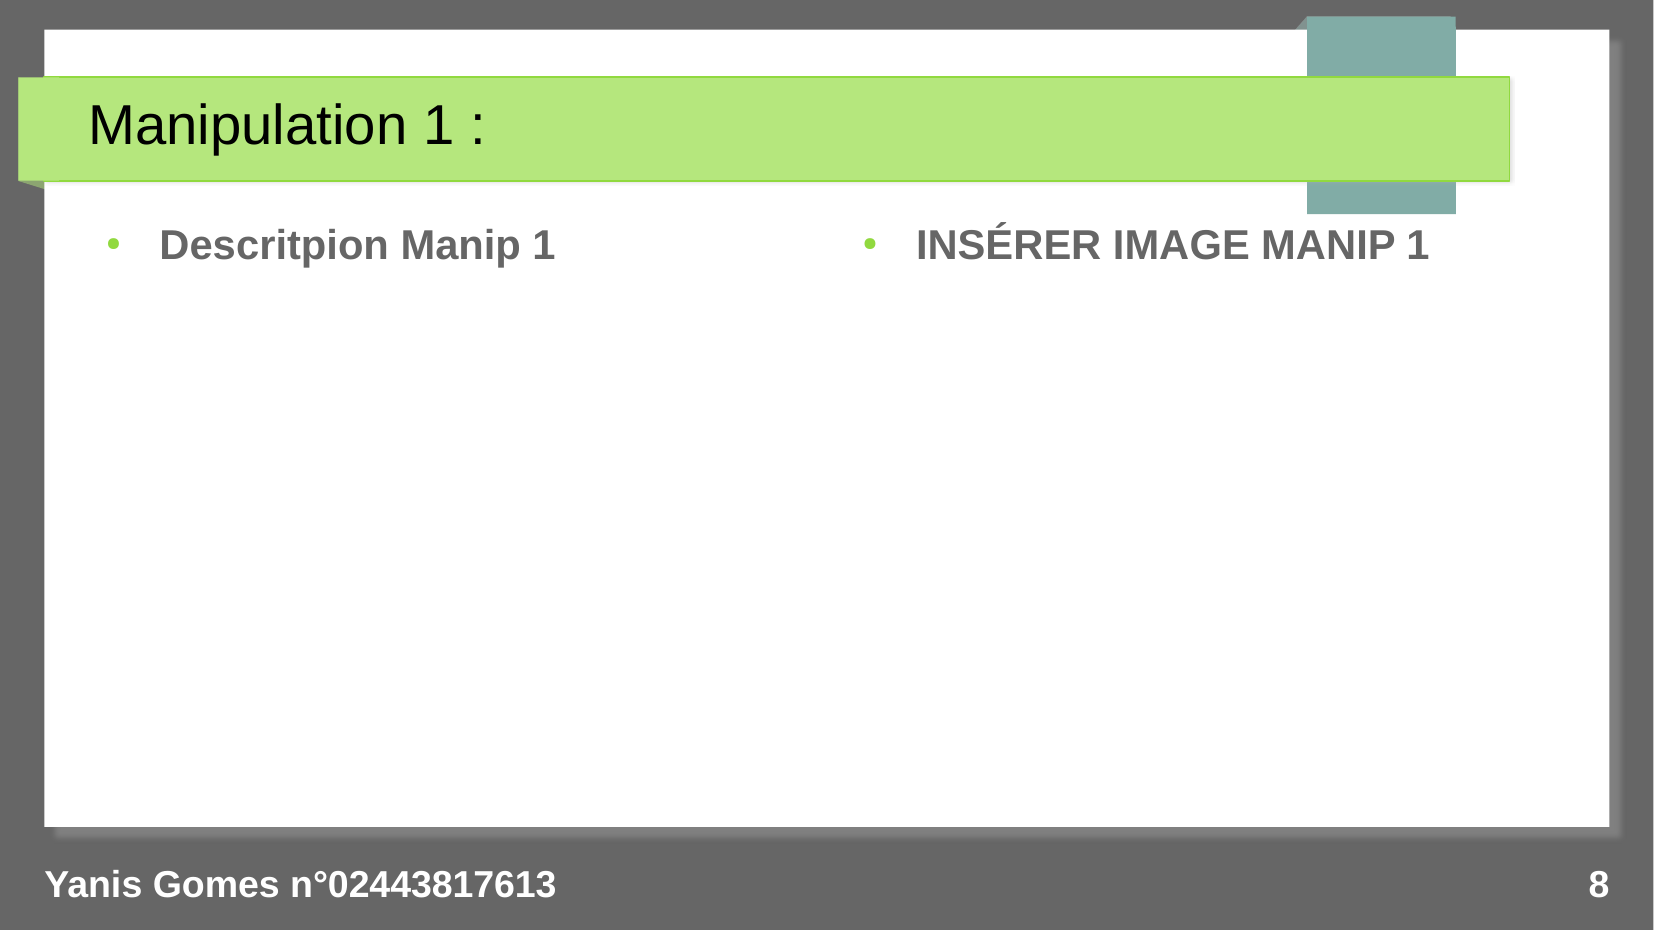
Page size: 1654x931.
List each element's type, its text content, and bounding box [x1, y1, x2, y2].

list INSÉRER IMAGE MANIP 1 [845, 221, 1566, 813]
list Descritpion Manip 1 [88, 221, 809, 813]
text_box 29 [974, 856, 1625, 916]
title Manipulation 1 : [88, 73, 1506, 178]
text_box Yanis Gomes n°02443817613 [29, 856, 680, 916]
